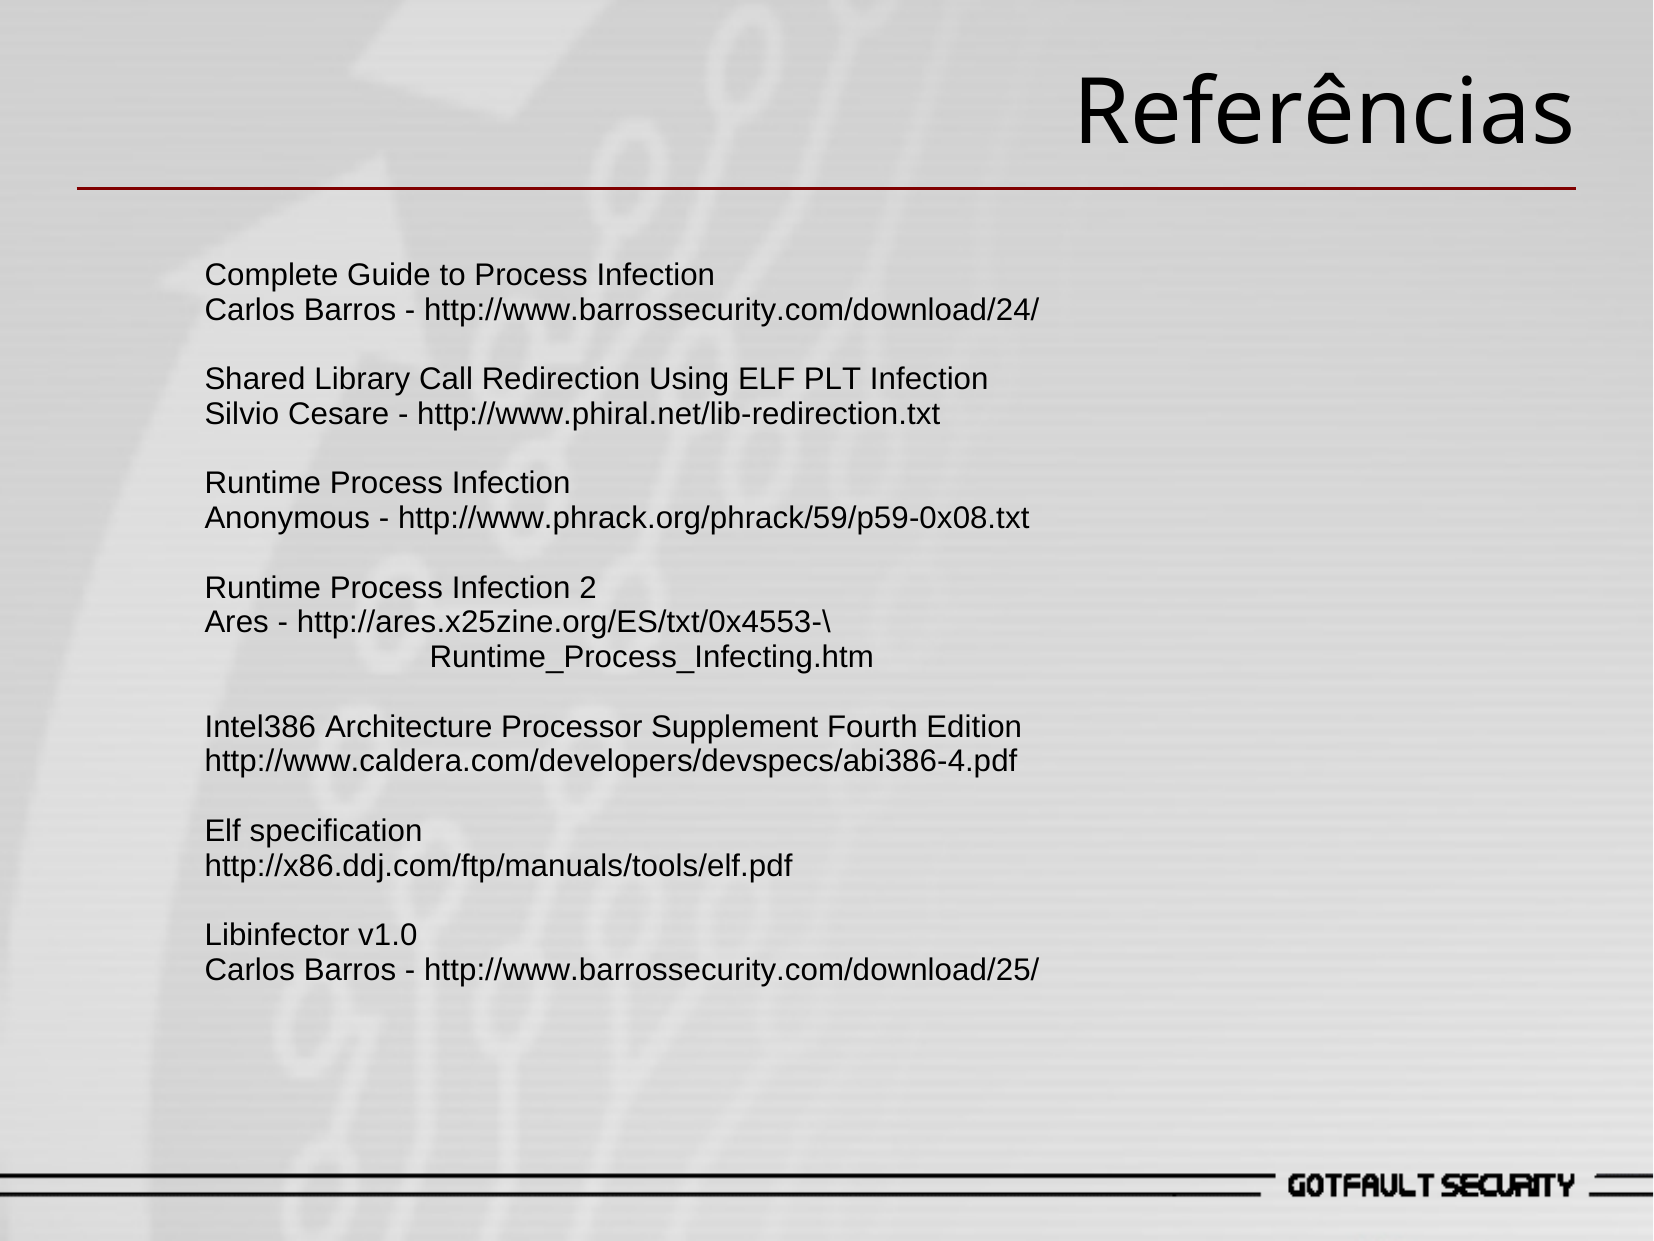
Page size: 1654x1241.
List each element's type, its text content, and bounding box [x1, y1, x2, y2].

text_box Complete Guide to Process Infection Carlos Barros - http://www.barrossecurity.com/download/24/ Shared Library Call Redirection Using ELF PLT Infection Silvio Cesare - http://www.phiral.net/lib-redirection.txt Runtime Process Infection Anonymous - http://www.phrack.org/phrack/59/p59-0x08.txt Runtime Process Infection 2 Ares - http://ares.x25zine.org/ES/txt/0x4553-\ Runtime_Process_Infecting.htm Intel386 Architecture Processor Supplement Fourth Edition http://www.caldera.com/developers/devspecs/abi386-4.pdf Elf specification http://x86.ddj.com/ftp/manuals/tools/elf.pdf Libinfector v1.0 Carlos Barros - http://www.barrossecurity.com/download/25/ [114, 250, 1623, 1107]
text_box Referências [15, 38, 1591, 196]
picture [0, 0, 1654, 1241]
